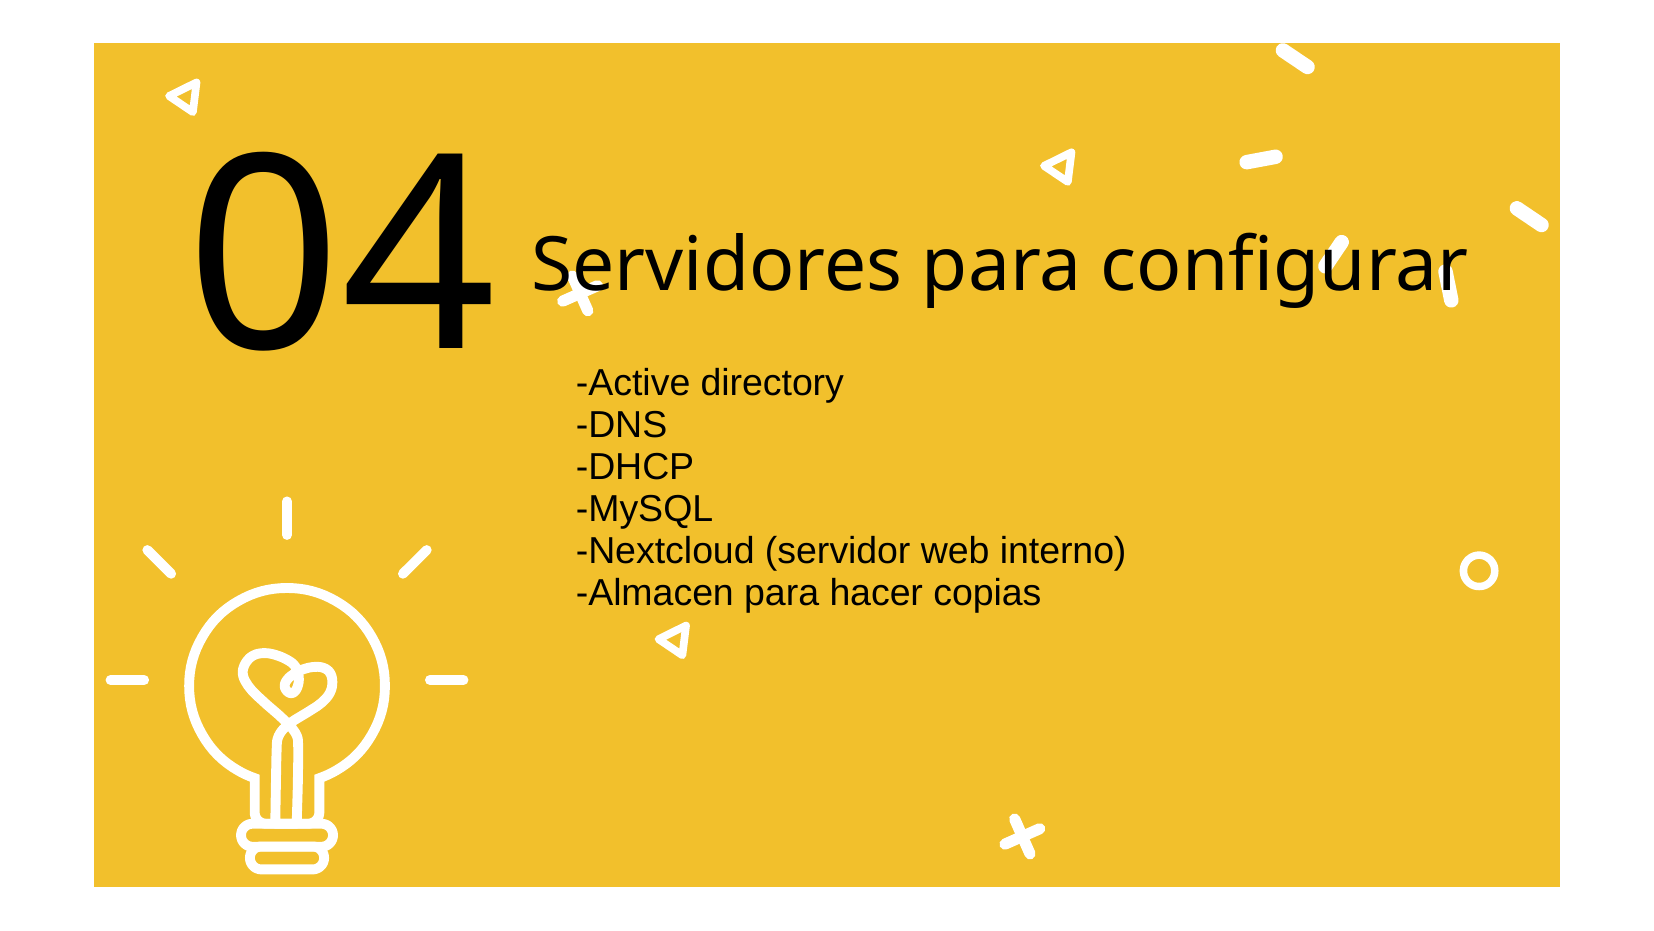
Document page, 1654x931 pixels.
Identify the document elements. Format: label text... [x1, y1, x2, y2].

text_box -Active directory -DNS -DHCP -MySQL -Nextcloud (servidor web interno) -Almacen para hacer copias [561, 354, 1329, 622]
title 04 [186, 59, 532, 428]
title Servidores para configurar [532, 138, 1595, 384]
